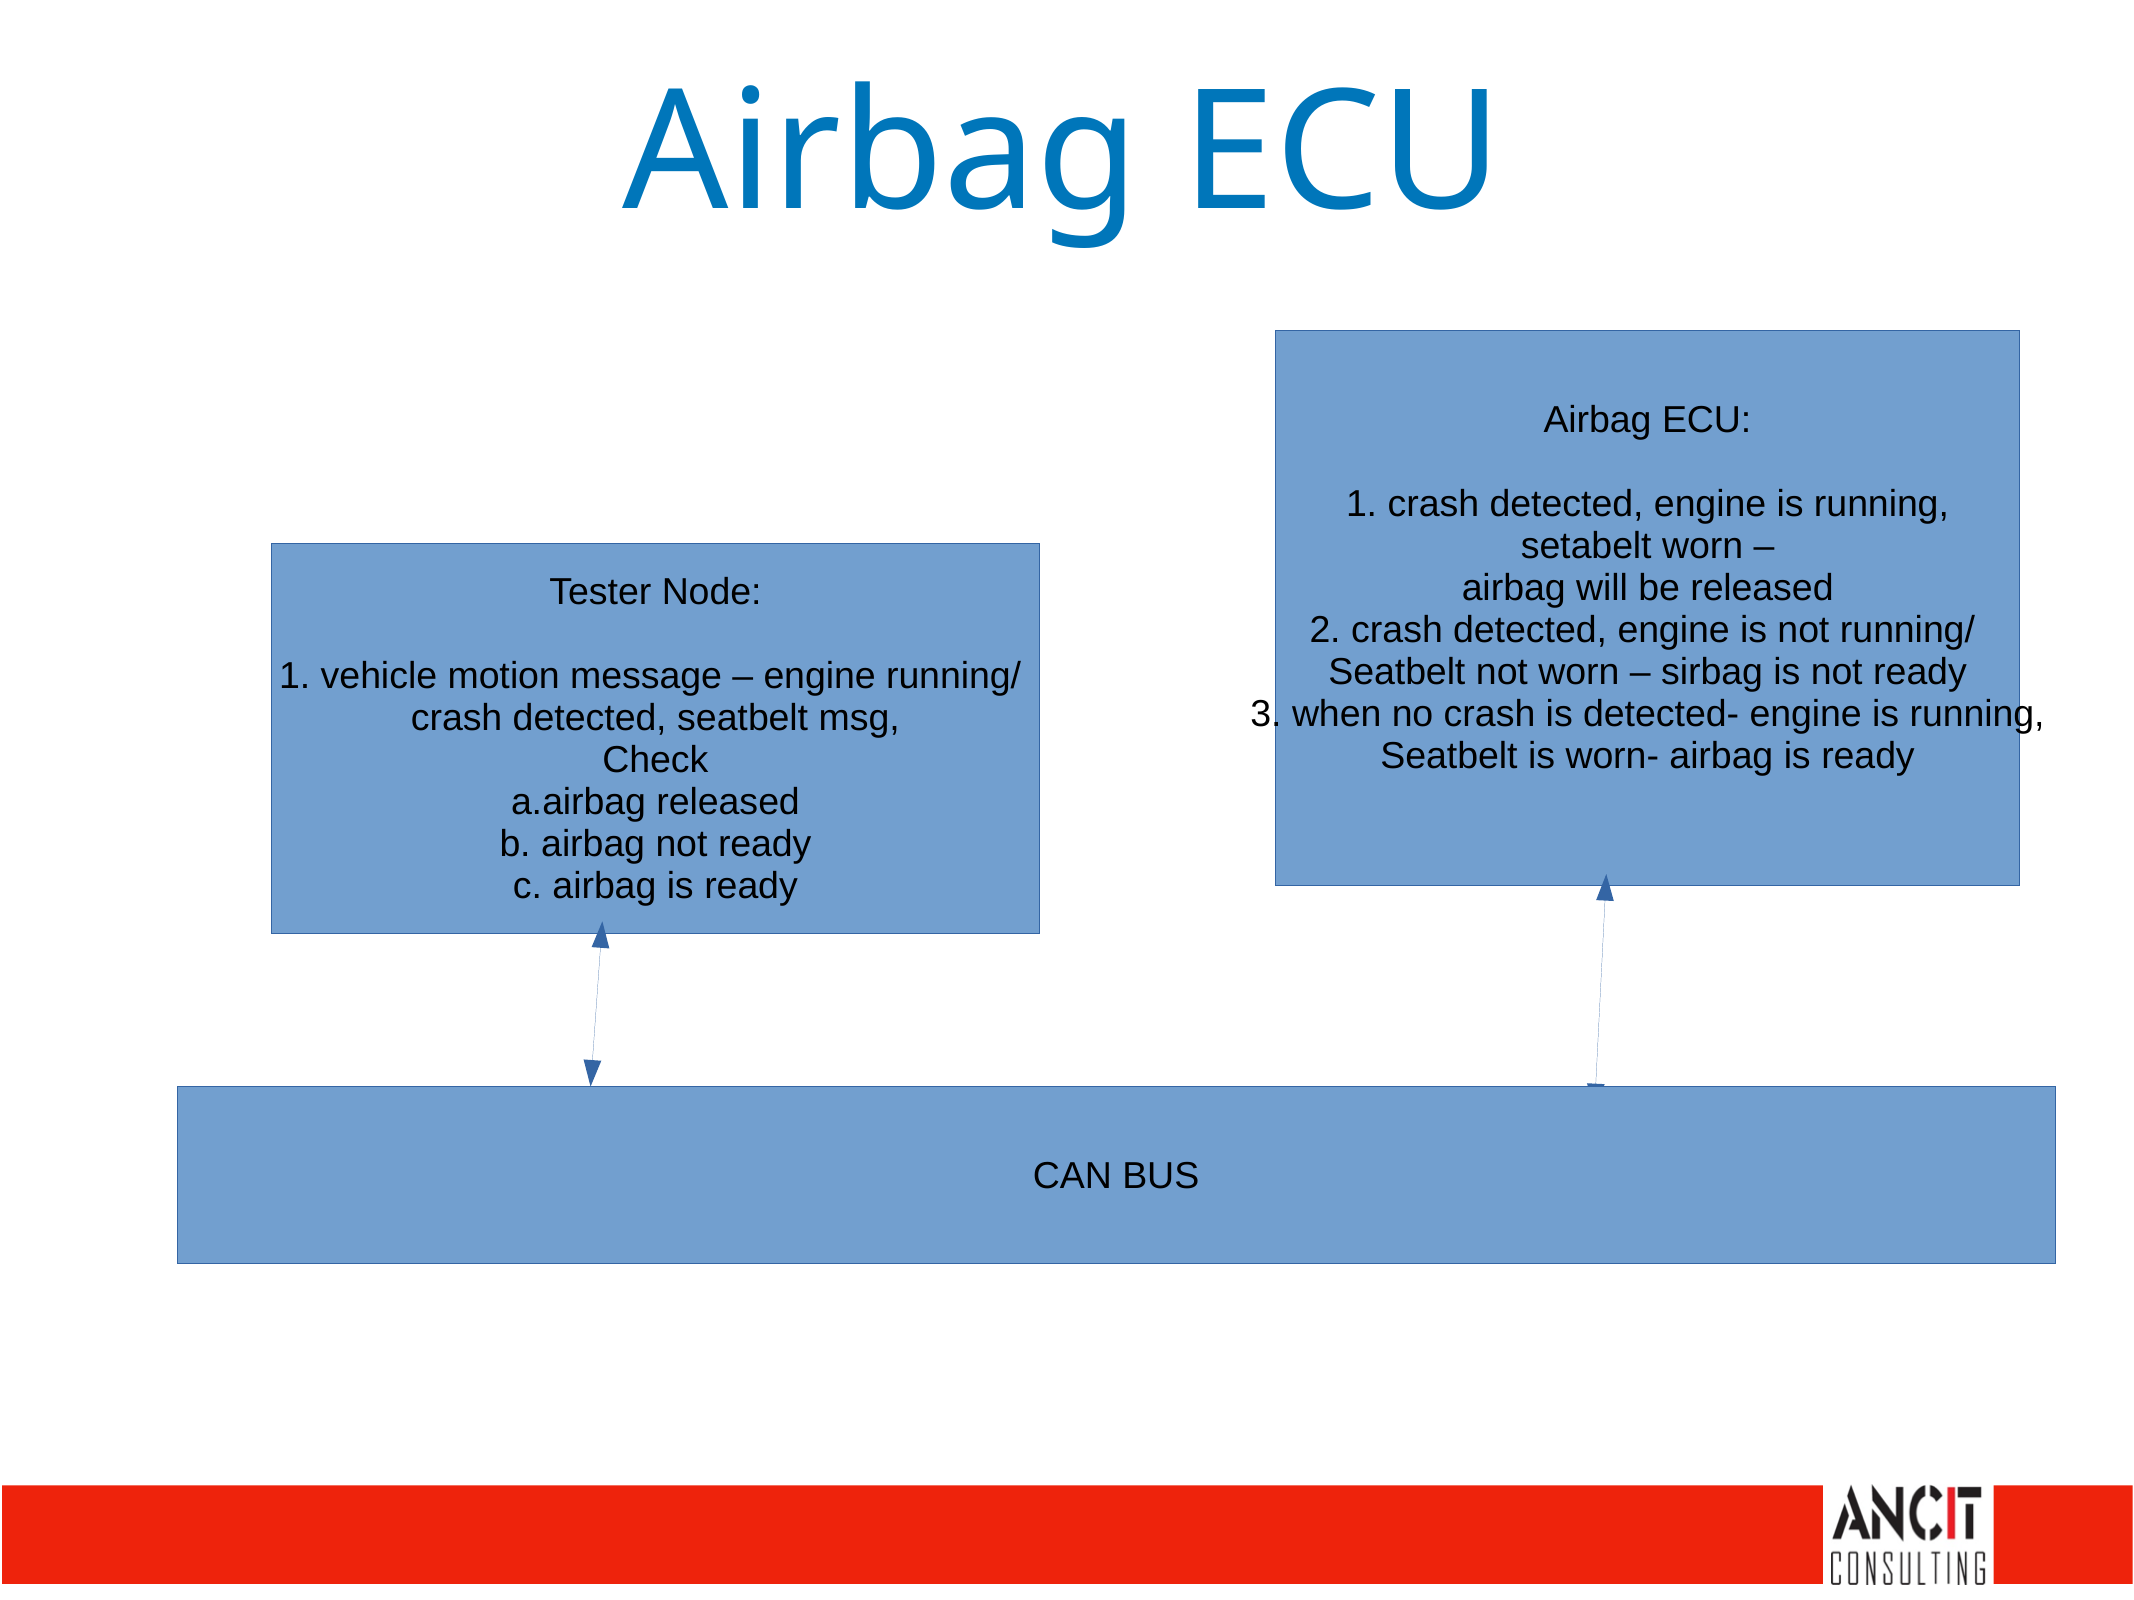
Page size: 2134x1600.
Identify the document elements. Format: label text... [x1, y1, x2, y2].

text_box CAN BUS [177, 1086, 2056, 1264]
text_box [1993, 1485, 2133, 1584]
text_box Tester Node: 1. vehicle motion message – engine running/ crash detected, seatbelt msg, Check a.airbag released b. airbag not ready c. airbag is ready [271, 543, 1040, 934]
picture [1831, 1484, 1986, 1585]
text_box [2, 1485, 1823, 1584]
text_box Airbag ECU: 1. crash detected, engine is running, setabelt worn – airbag will be released 2. crash detected, engine is not running/ Seatbelt not worn – sirbag is not ready 3. when no crash is detected- engine is running, Seatbelt is worn- airbag is ready [1275, 330, 2020, 886]
title Airbag ECU [188, 23, 1938, 260]
